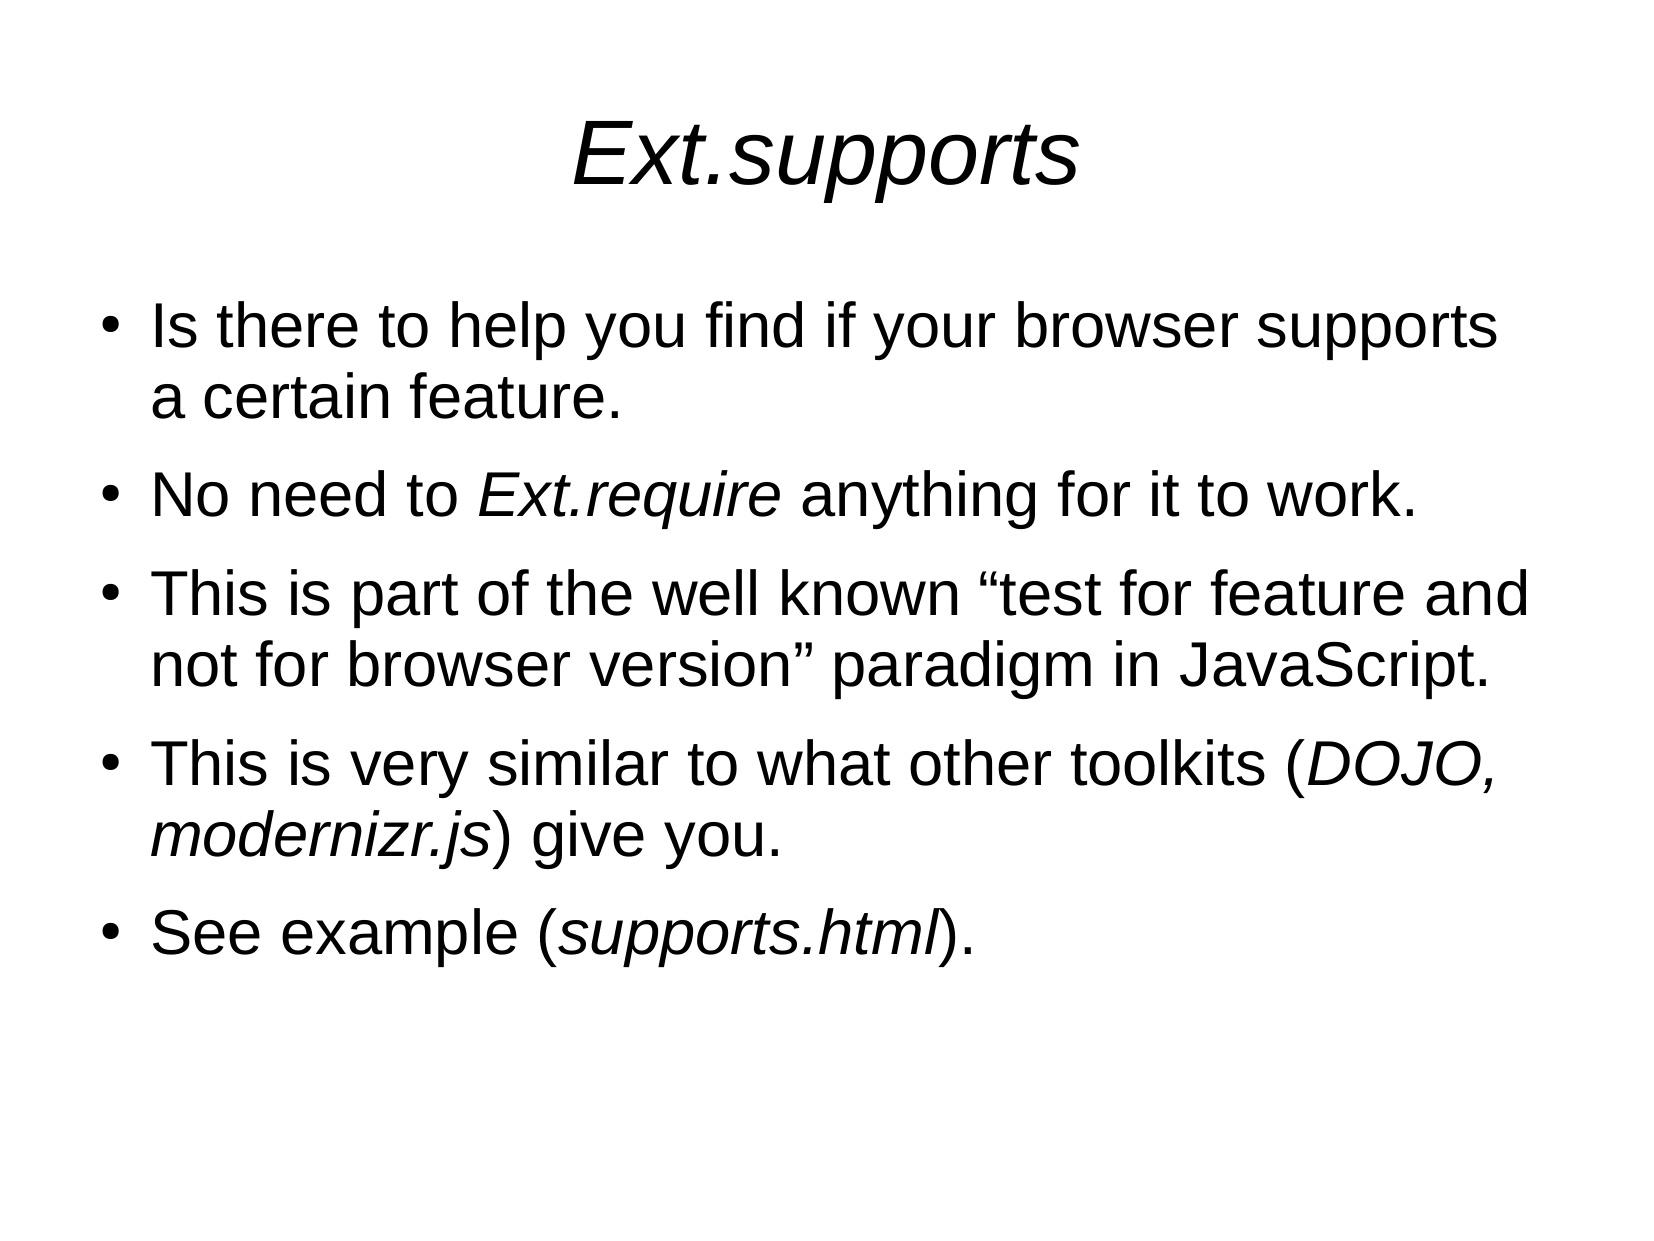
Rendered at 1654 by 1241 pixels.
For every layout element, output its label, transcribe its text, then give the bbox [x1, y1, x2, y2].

list Is there to help you find if your browser supports a certain feature. No need to Ext.require anything for it to work. This is part of the well known “test for feature and not for browser version” paradigm in JavaScript. This is very similar to what other toolkits (DOJO, modernizr.js) give you. See example (supports.html). [82, 290, 1538, 1010]
title Ext.supports [82, 49, 1571, 257]
